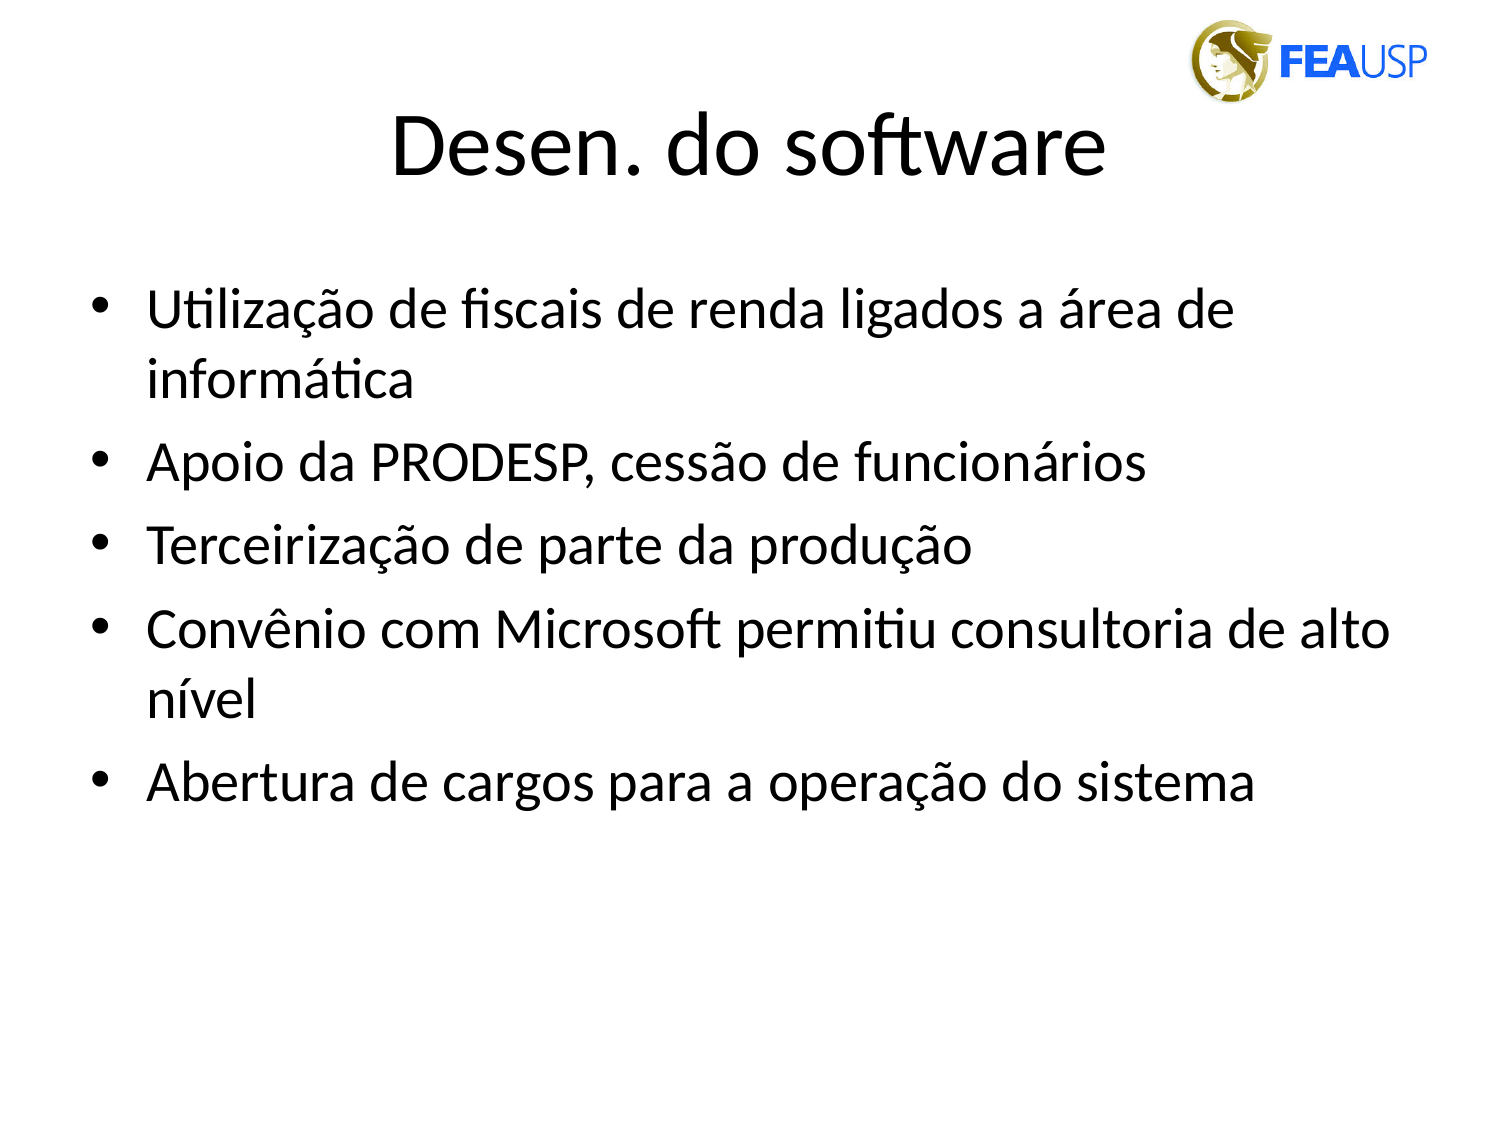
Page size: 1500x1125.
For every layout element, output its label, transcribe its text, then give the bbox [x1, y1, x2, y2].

title Desen. do software [75, 45, 1425, 233]
list Utilização de fiscais de renda ligados a área de informática Apoio da PRODESP, cessão de funcionários Terceirização de parte da produção Convênio com Microsoft permitiu consultoria de alto nível Abertura de cargos para a operação do sistema [75, 262, 1425, 1005]
picture [1187, 19, 1427, 105]
